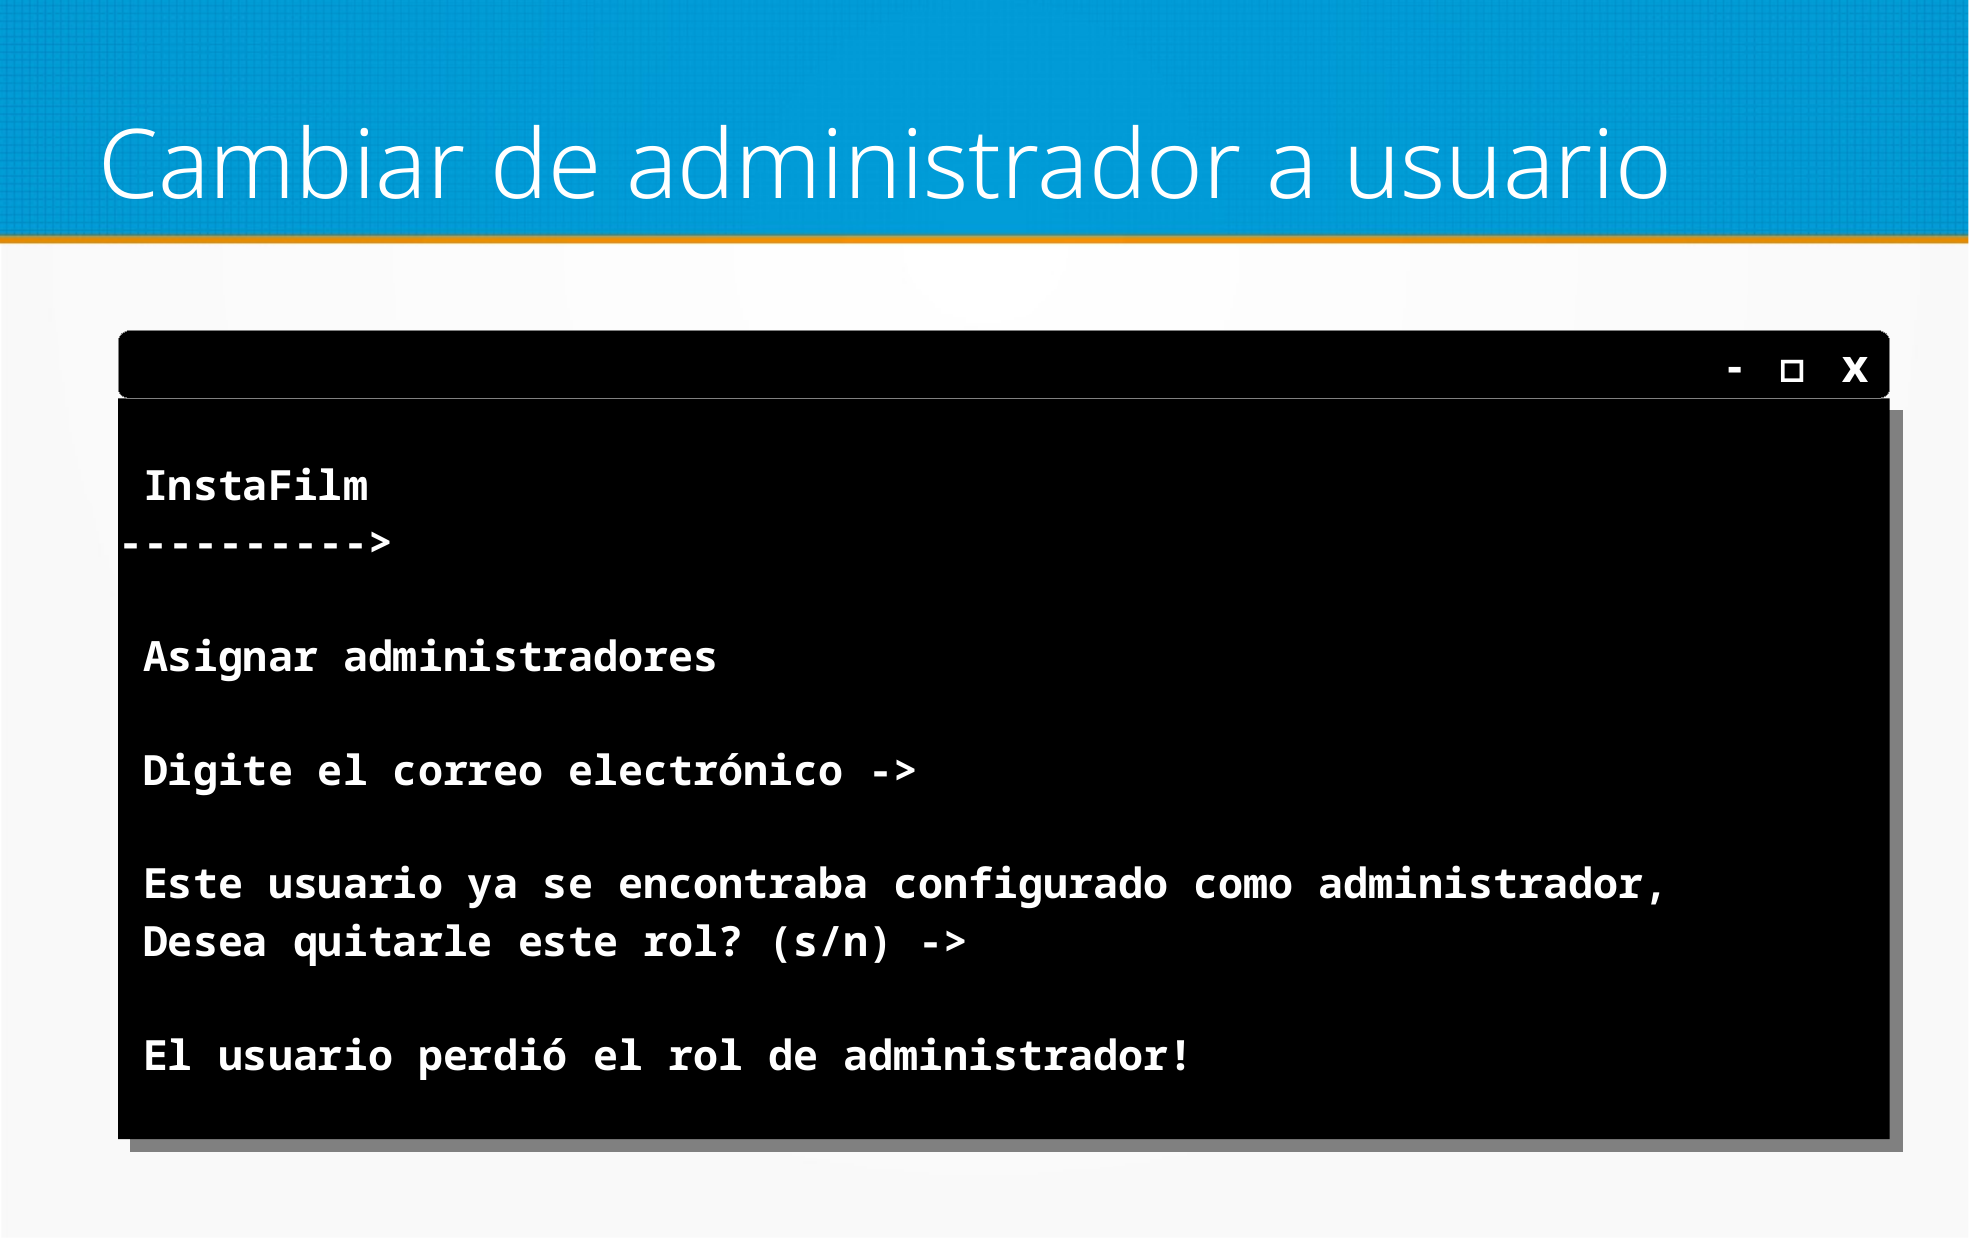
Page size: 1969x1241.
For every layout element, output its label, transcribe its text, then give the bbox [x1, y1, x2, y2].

text_box InstaFilm ----------> Asignar administradores Digite el correo electrónico -> Este usuario ya se encontraba configurado como administrador, Desea quitarle este rol? (s/n) -> El usuario perdió el rol de administrador! [118, 398, 1890, 1123]
title Cambiar de administrador a usuario [98, 19, 1870, 227]
picture [0, 233, 1969, 1241]
text_box - □ x [118, 330, 1890, 399]
